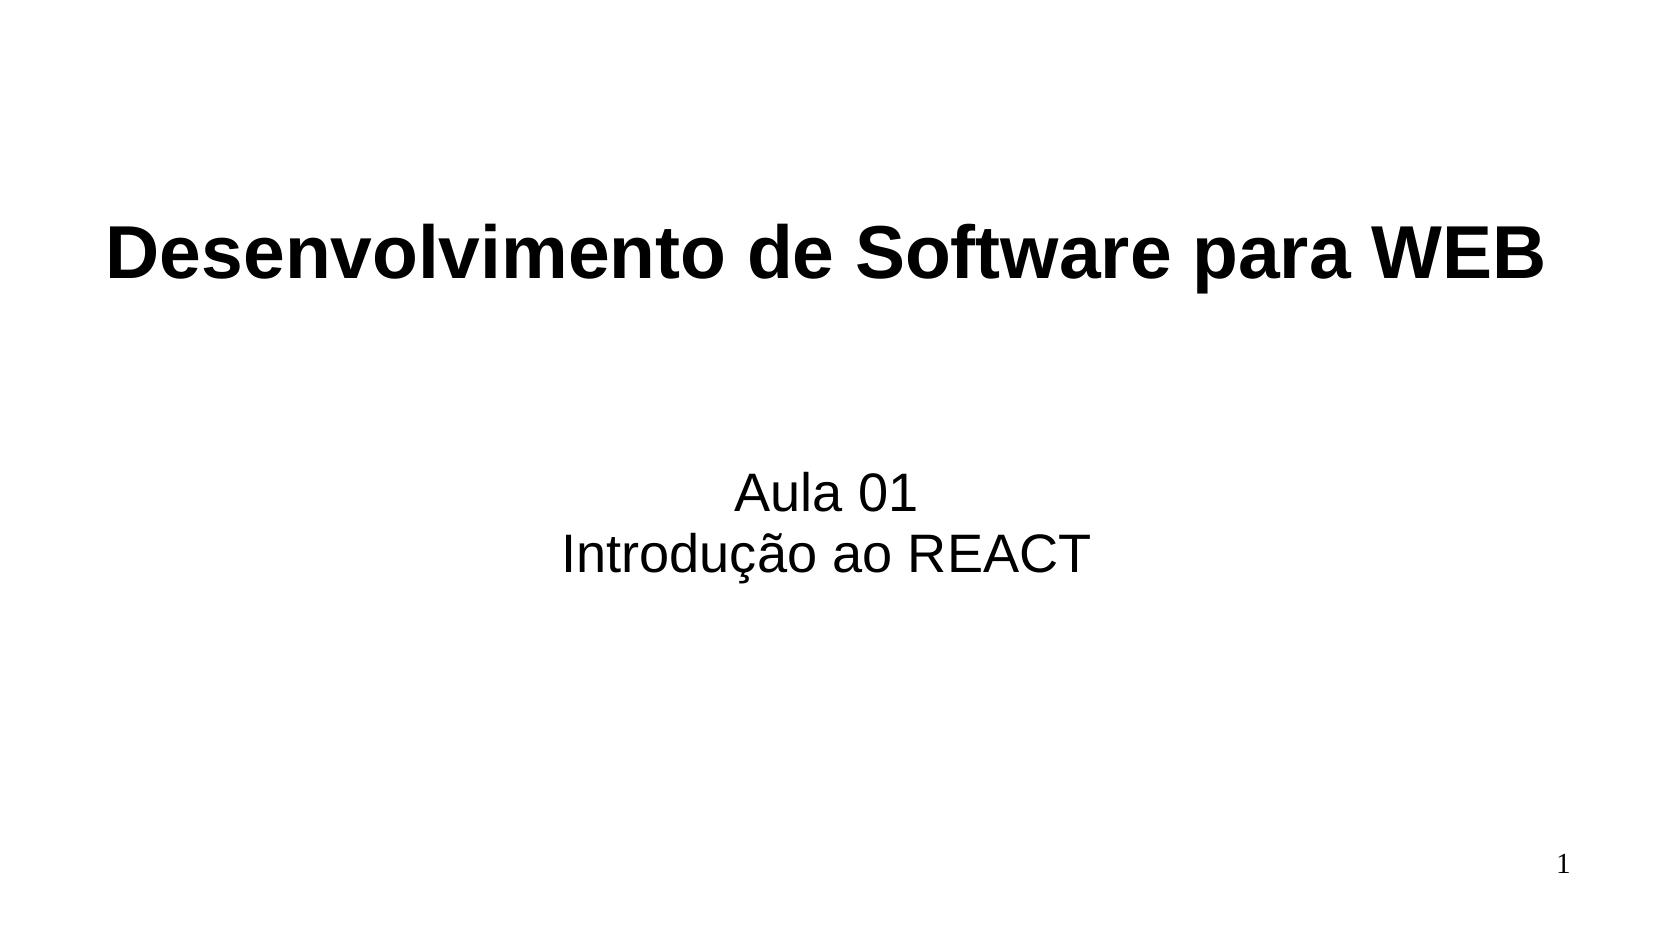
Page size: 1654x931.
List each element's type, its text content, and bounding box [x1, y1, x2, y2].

subtitle Desenvolvimento de Software para WEB Aula 01 Introdução ao REACT [82, 37, 1571, 757]
